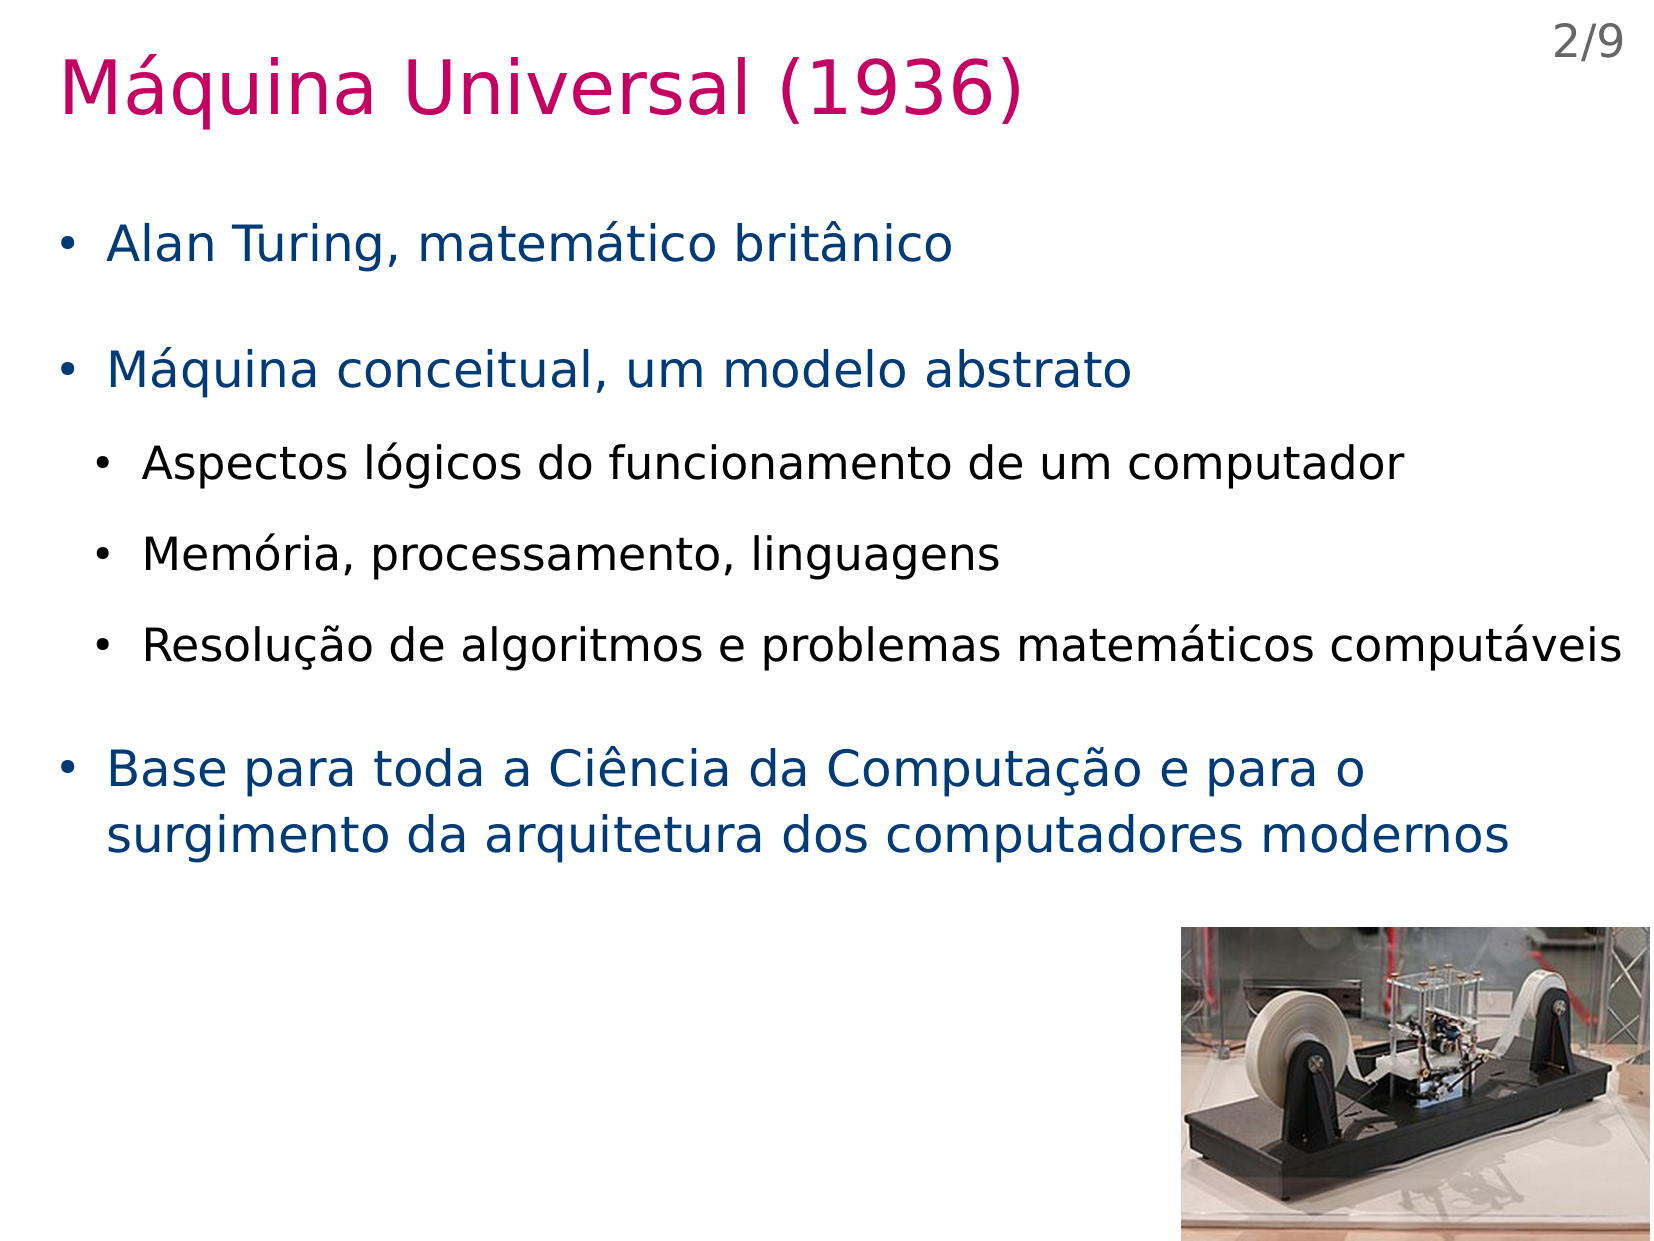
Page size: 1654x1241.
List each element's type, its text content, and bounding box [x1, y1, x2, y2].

picture [1181, 927, 1650, 1241]
list Alan Turing, matemático britânico Máquina conceitual, um modelo abstrato Aspectos lógicos do funcionamento de um computador Memória, processamento, linguagens Resolução de algoritmos e problemas matemáticos computáveis Base para toda a Ciência da Computação e para o surgimento da arquitetura dos computadores modernos [59, 206, 1625, 1211]
title Máquina Universal (1936) [59, 29, 1625, 148]
